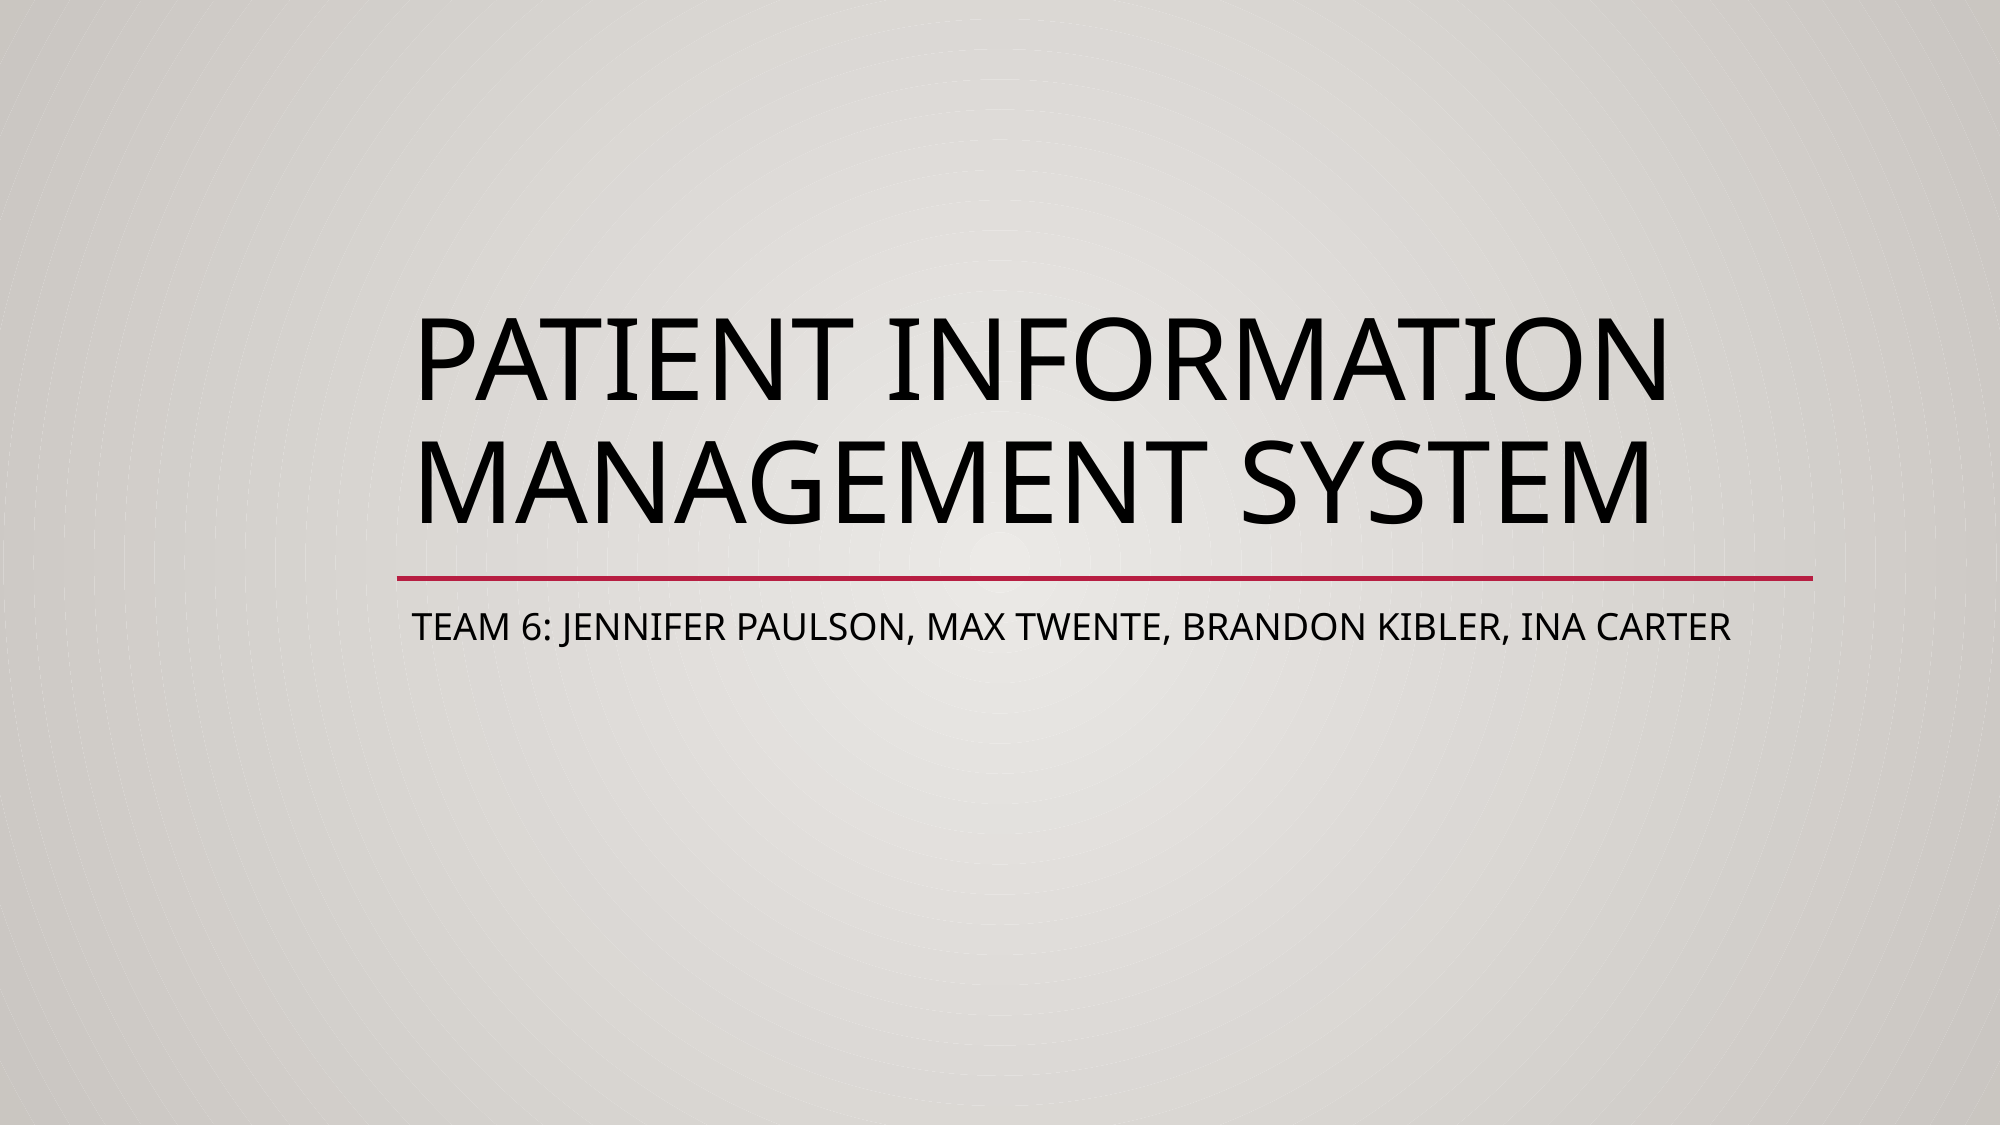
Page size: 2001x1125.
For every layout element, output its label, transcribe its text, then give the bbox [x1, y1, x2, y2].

title Patient Information management system [396, 131, 1814, 549]
subtitle Team 6: Jennifer Paulson, Max Twente, Brandon Kibler, Ina Carter [396, 579, 1814, 740]
